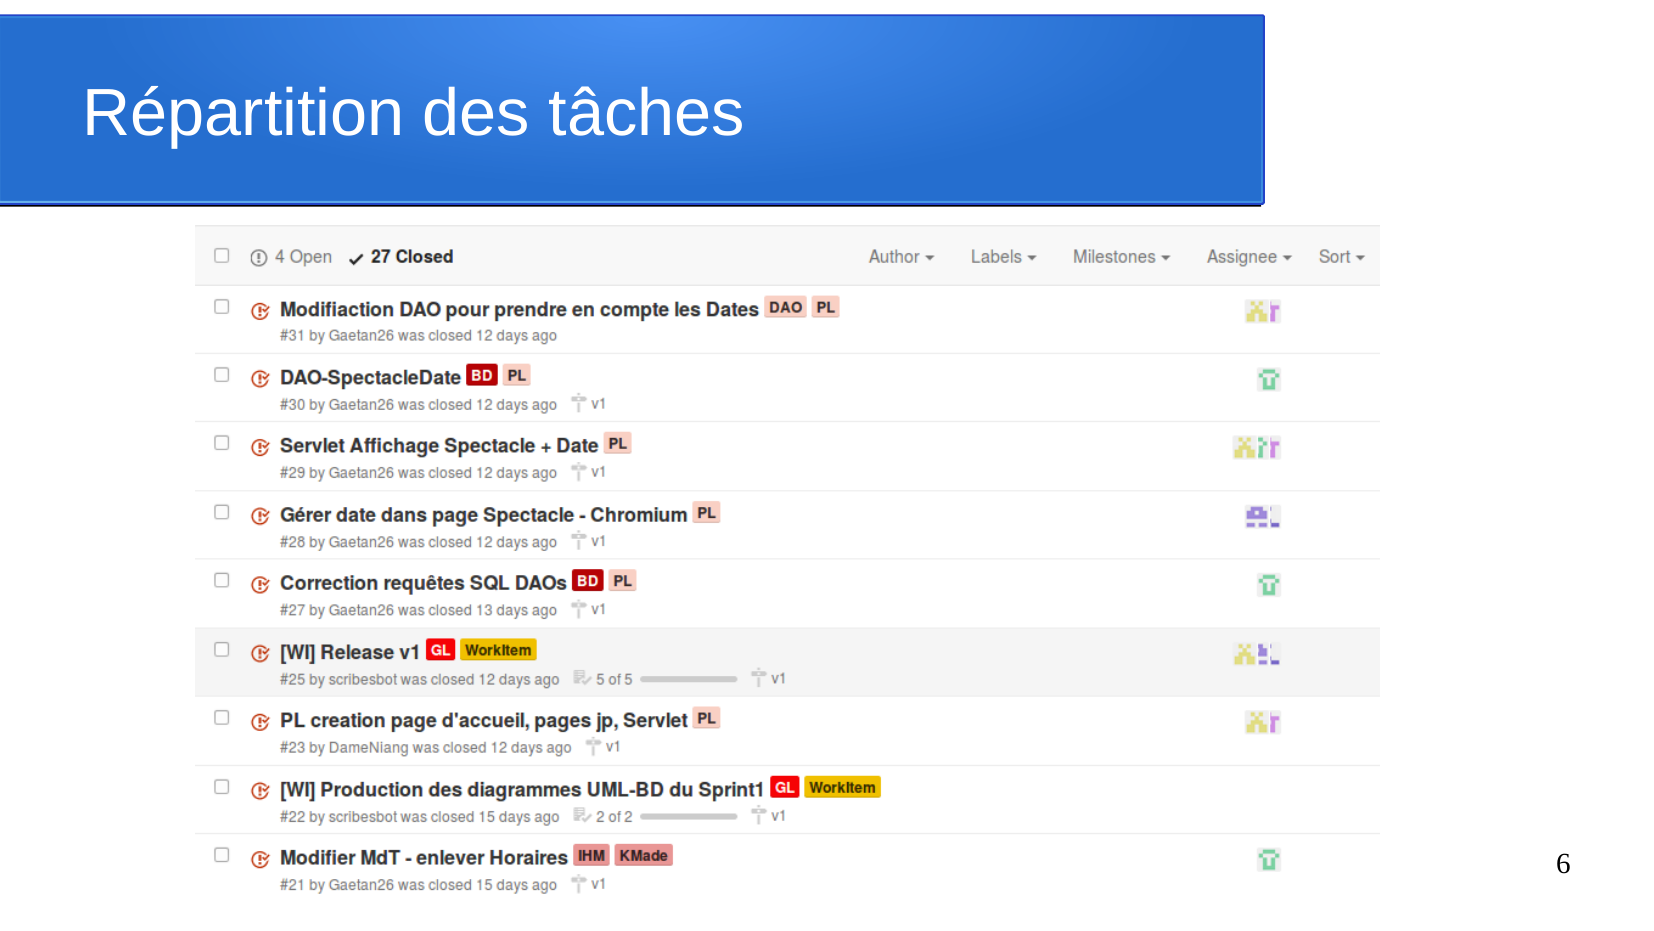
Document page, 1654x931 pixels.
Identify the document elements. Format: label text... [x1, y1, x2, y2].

title Répartition des tâches [82, 35, 1235, 189]
picture [195, 224, 1381, 899]
